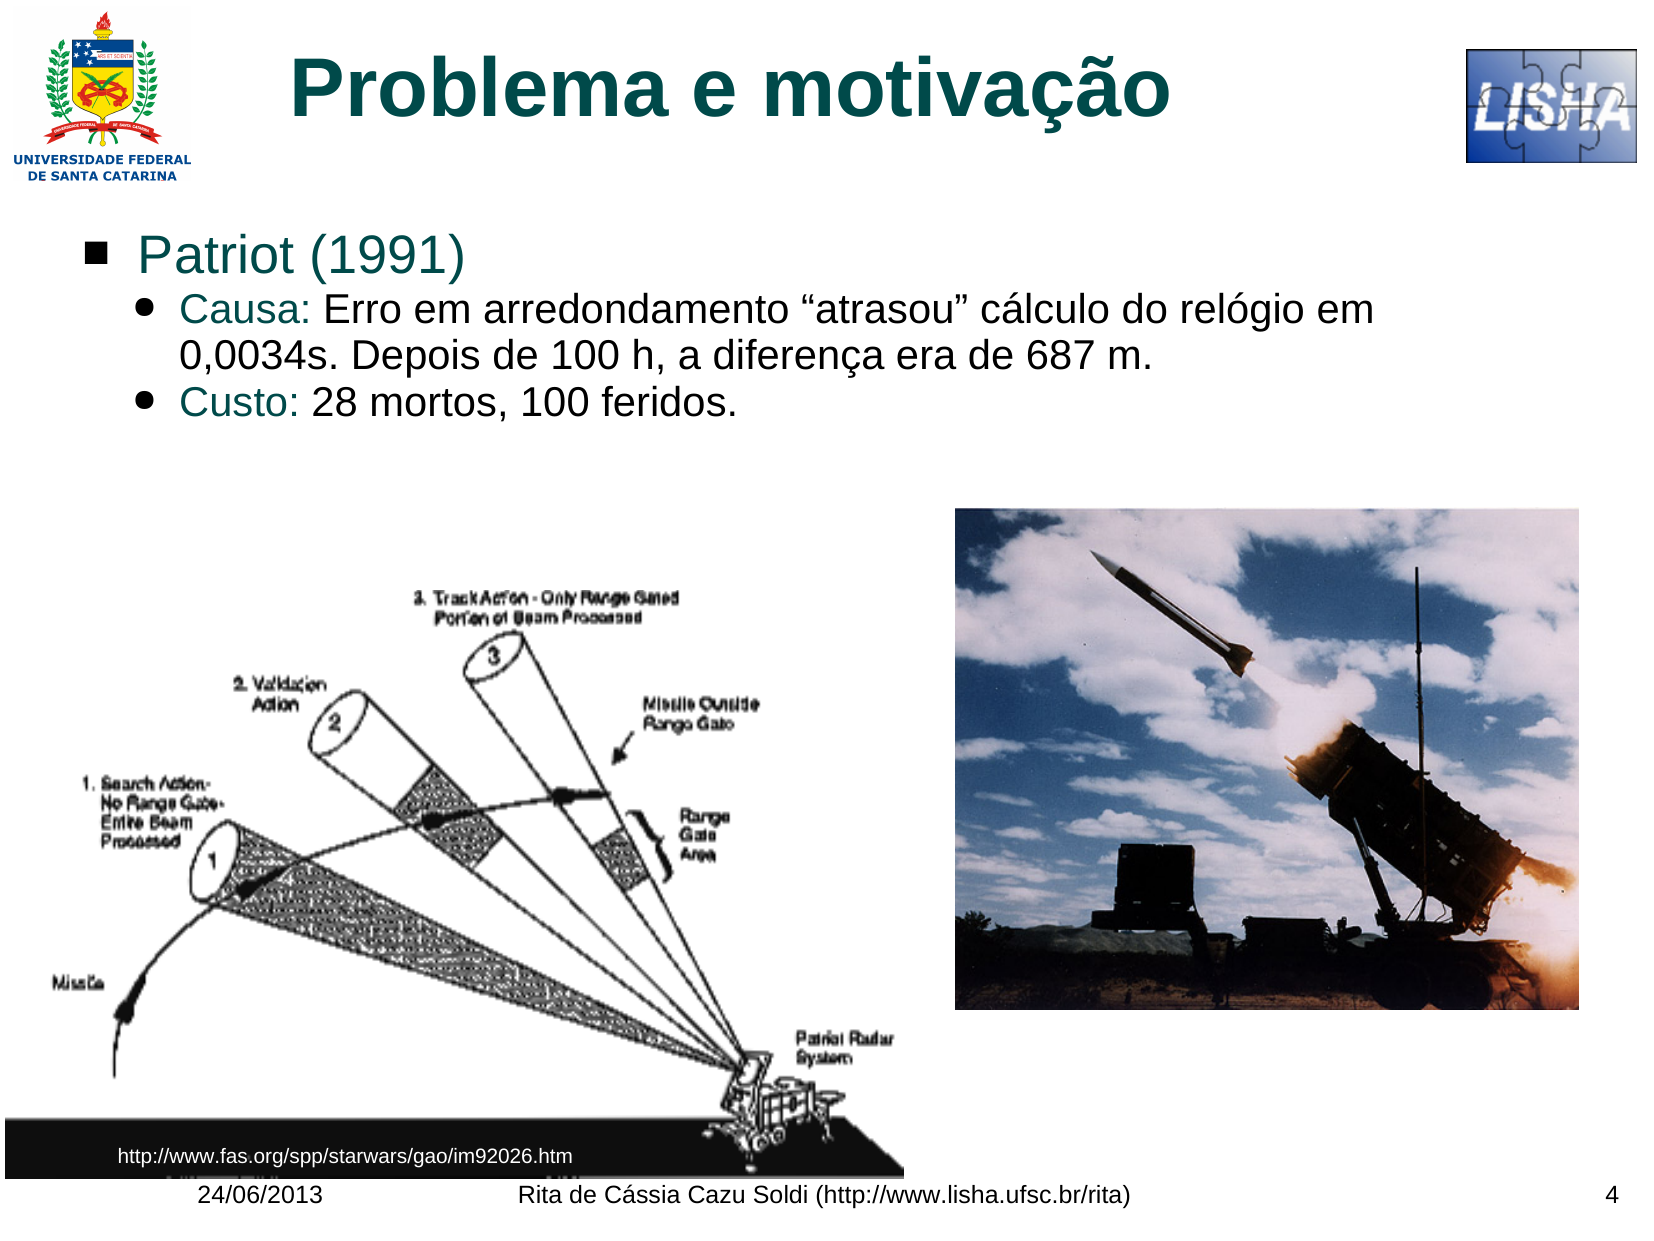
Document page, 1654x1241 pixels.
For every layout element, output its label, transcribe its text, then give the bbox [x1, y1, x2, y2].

picture [5, 590, 904, 1179]
list Patriot (1991) Causa: Erro em arredondamento “atrasou” cálculo do relógio em 0,0034s. Depois de 100 h, a diferença era de 687 m. Custo: 28 mortos, 100 feridos. [37, 225, 1506, 1163]
picture [955, 507, 1579, 1010]
text_box http://www.fas.org/spp/starwars/gao/im92026.htm [0, 1144, 874, 1212]
picture [13, 6, 191, 181]
title Problema e motivação [37, 37, 1426, 151]
picture [1466, 49, 1637, 163]
